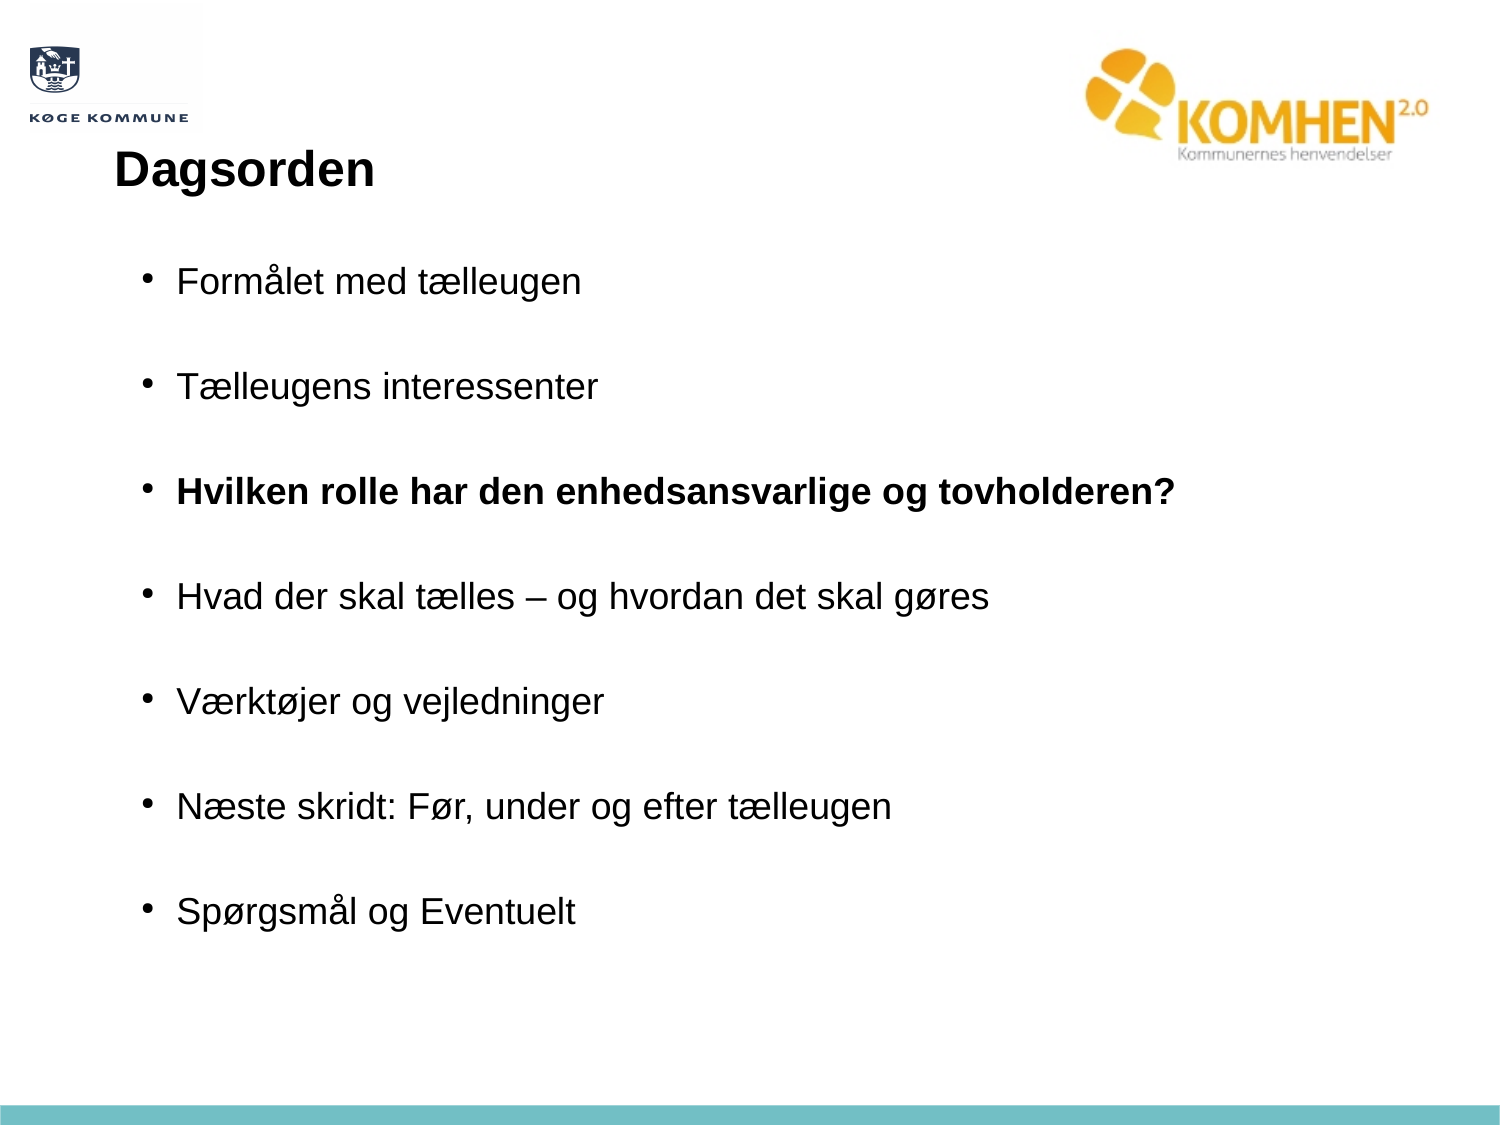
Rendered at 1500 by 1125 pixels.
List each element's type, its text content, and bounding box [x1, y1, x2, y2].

picture [1069, 30, 1440, 186]
text_box [0, 1105, 1500, 1125]
picture [30, 3, 203, 133]
text_box Dagsorden [100, 90, 1435, 244]
text_box Formålet med tælleugen Tælleugens interessenter Hvilken rolle har den enhedsansvarlige og tovholderen? Hvad der skal tælles – og hvordan det skal gøres Værktøjer og vejledninger Næste skridt: Før, under og efter tælleugen Spørgsmål og Eventuelt [90, 239, 1426, 949]
